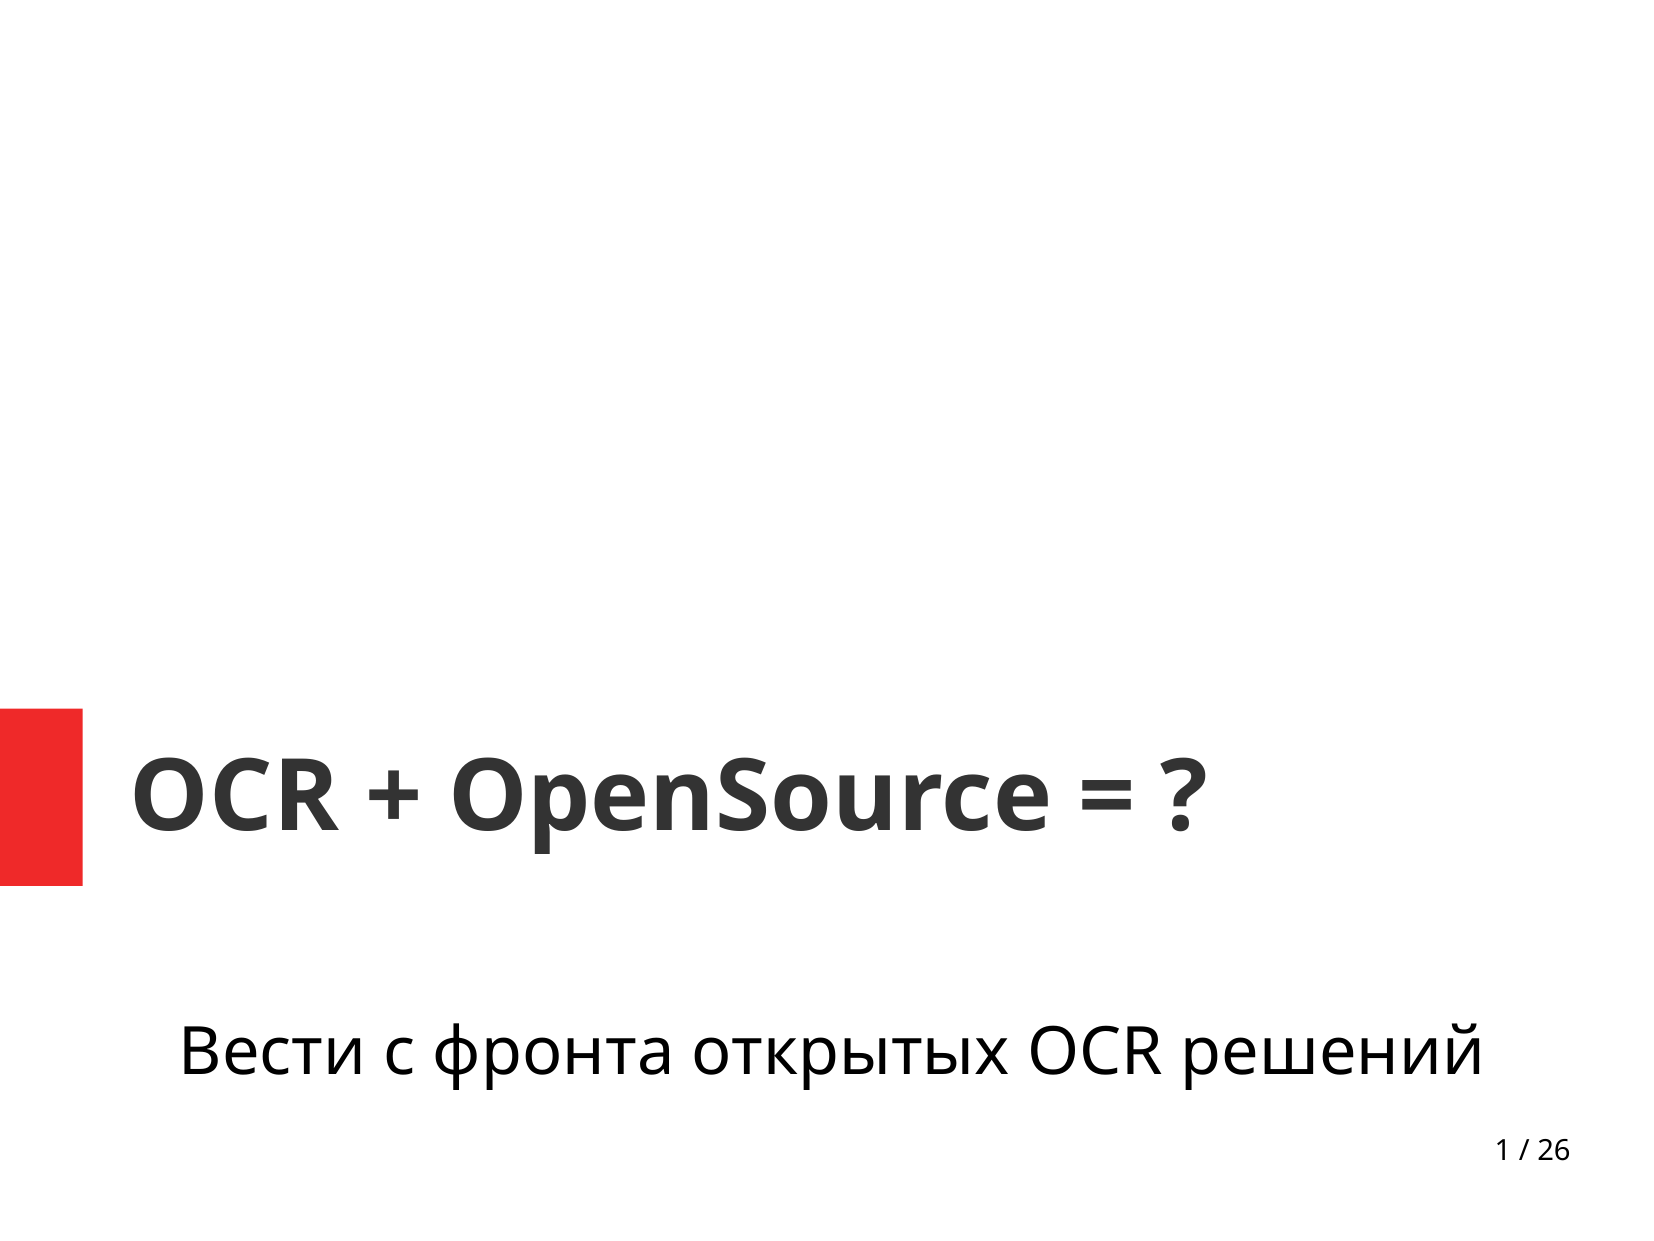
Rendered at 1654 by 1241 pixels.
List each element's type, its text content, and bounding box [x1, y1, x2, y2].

subtitle Вести с фронта открытых OCR решений [129, 968, 1536, 1130]
title OCR + OpenSource = ? [129, 673, 1536, 910]
